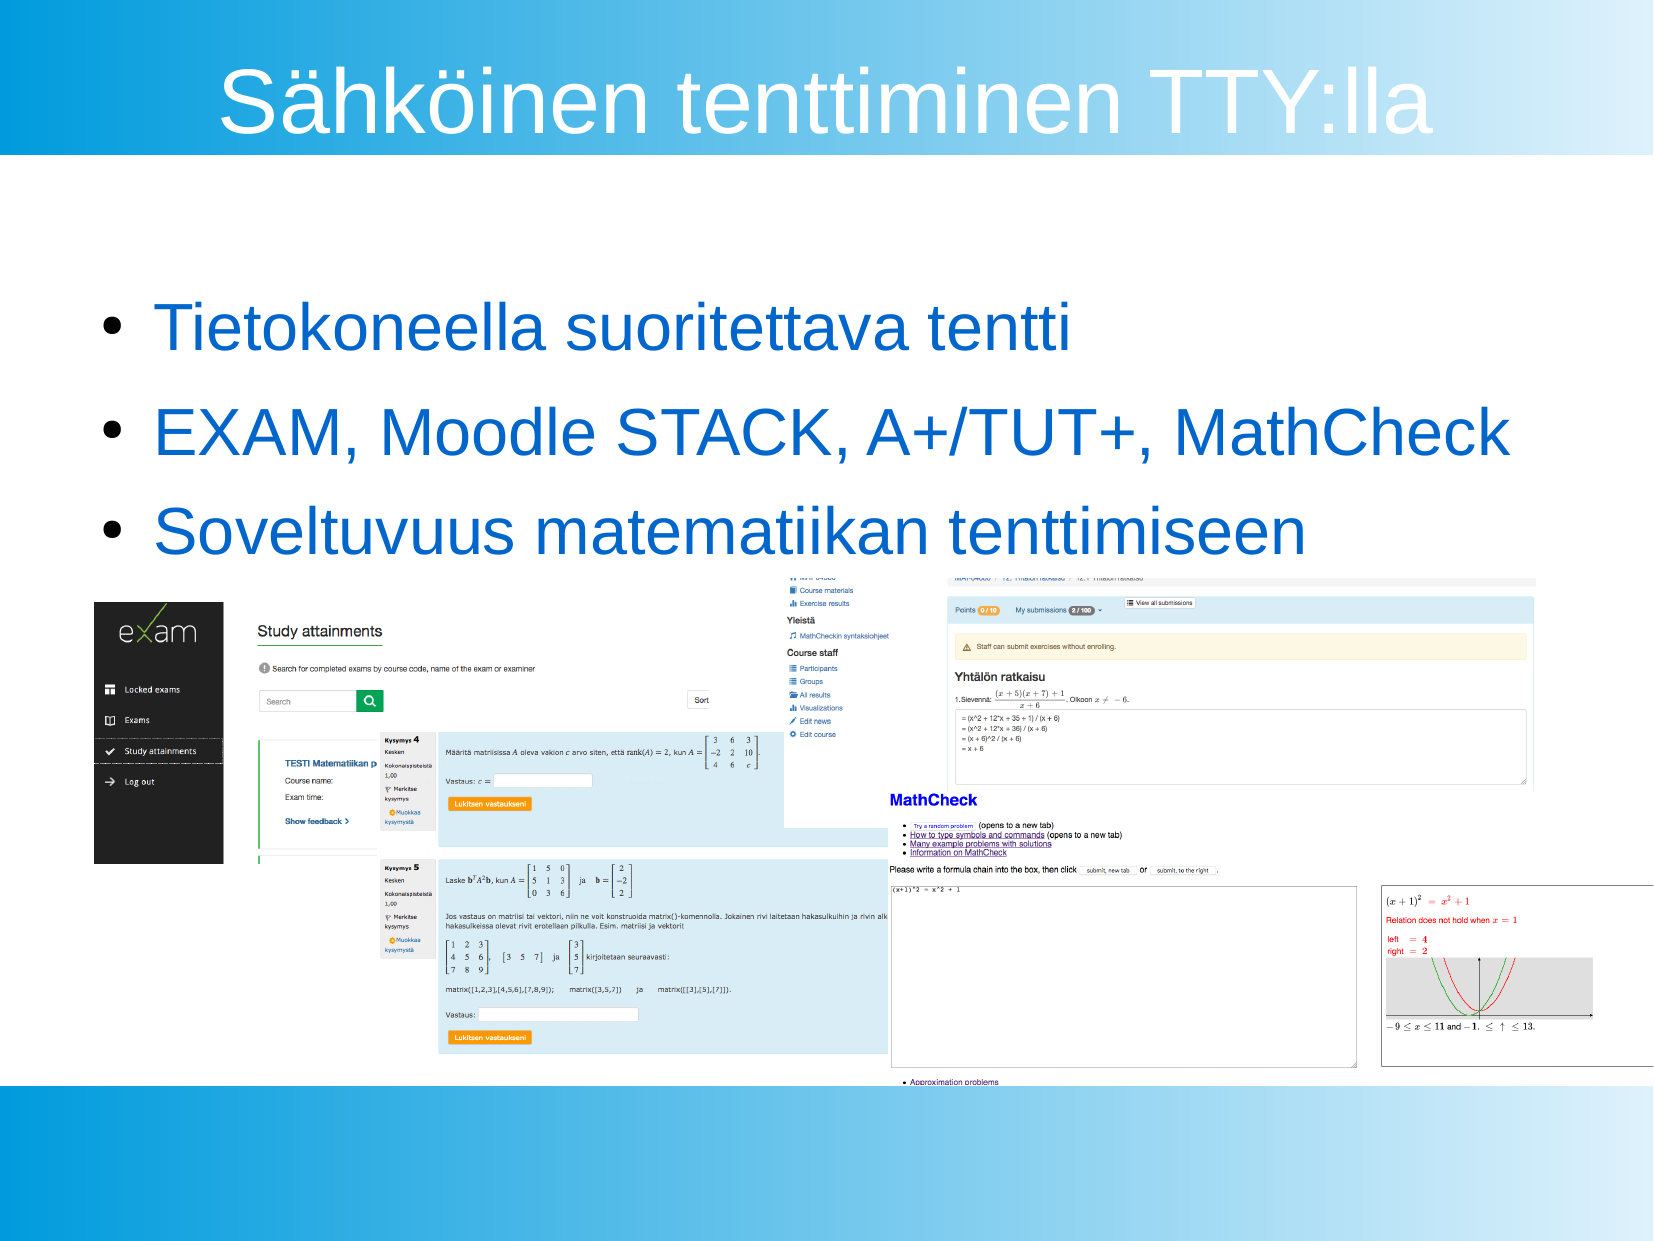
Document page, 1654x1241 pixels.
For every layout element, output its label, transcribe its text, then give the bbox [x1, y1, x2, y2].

list Soveltuvuus matematiikan tenttimiseen [82, 389, 1571, 733]
list Tietokoneella suoritettava tentti EXAM, Moodle STACK, A+/TUT+, MathCheck [82, 290, 1571, 389]
title Sähköinen tenttiminen TTY:lla [82, 49, 1571, 155]
picture [94, 733, 1654, 1085]
